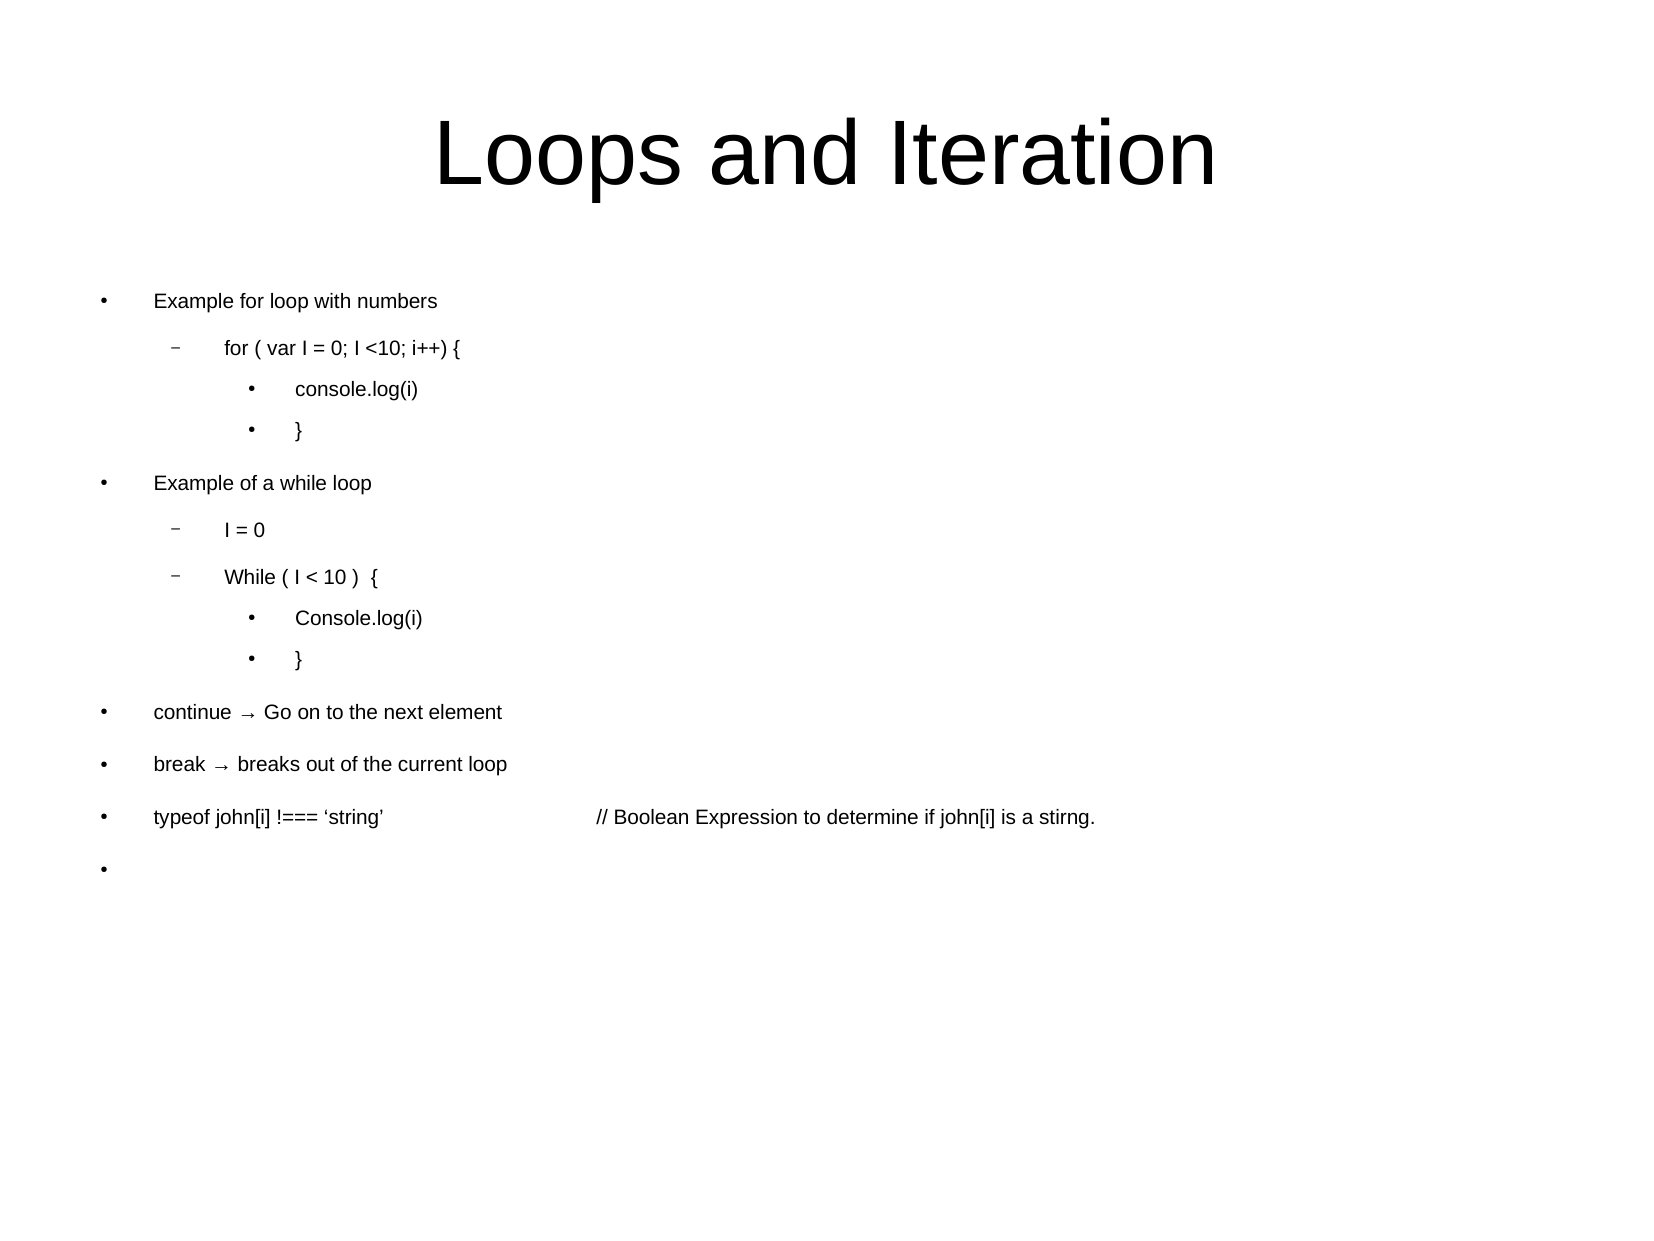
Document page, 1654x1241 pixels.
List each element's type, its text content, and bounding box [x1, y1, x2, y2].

list Example for loop with numbers for ( var I = 0; I <10; i++) { console.log(i) } Example of a while loop I = 0 While ( I < 10 ) { Console.log(i) } continue → Go on to the next element break → breaks out of the current loop typeof john[i] !=== ‘string’ // Boolean Expression to determine if john[i] is a stirng. [82, 290, 1583, 1217]
title Loops and Iteration [82, 49, 1571, 257]
